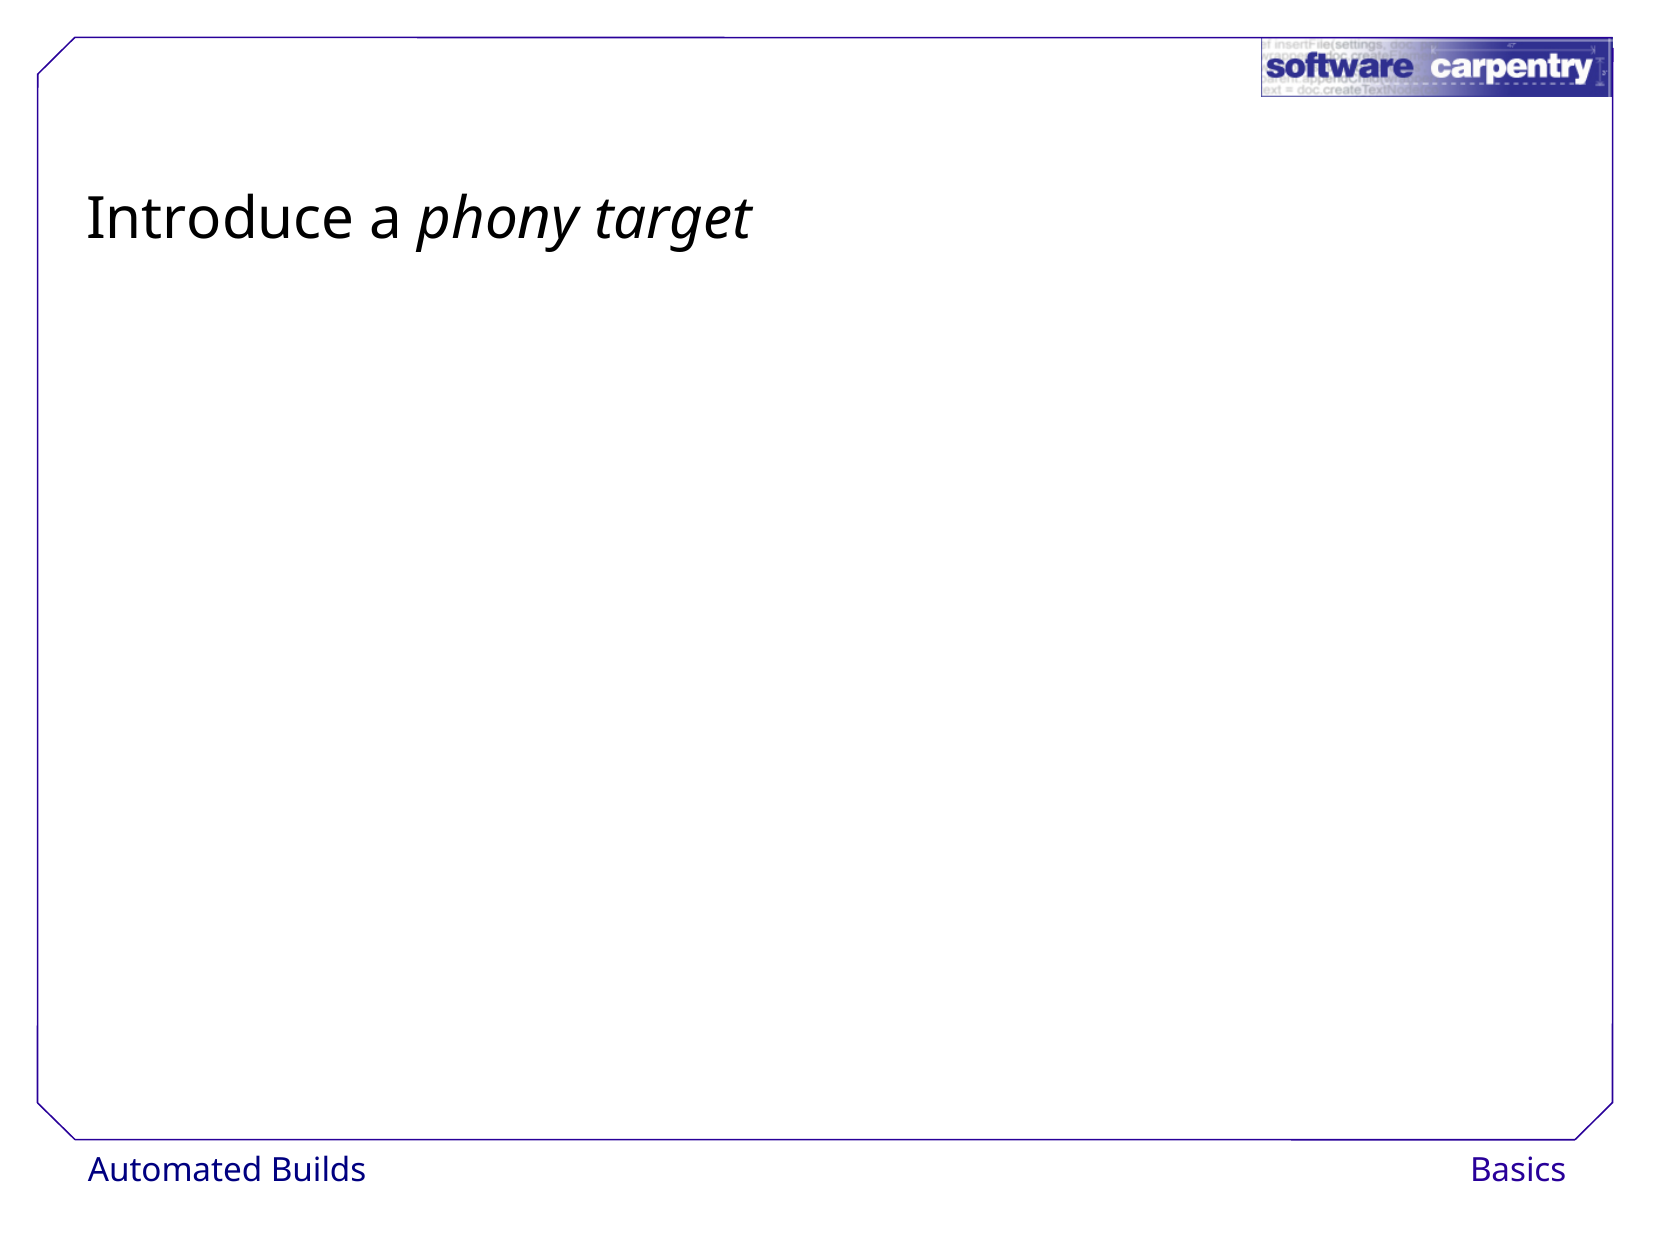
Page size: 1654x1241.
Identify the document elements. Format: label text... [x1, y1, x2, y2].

text_box Introduce a phony target [71, 138, 917, 259]
picture [1261, 39, 1613, 97]
